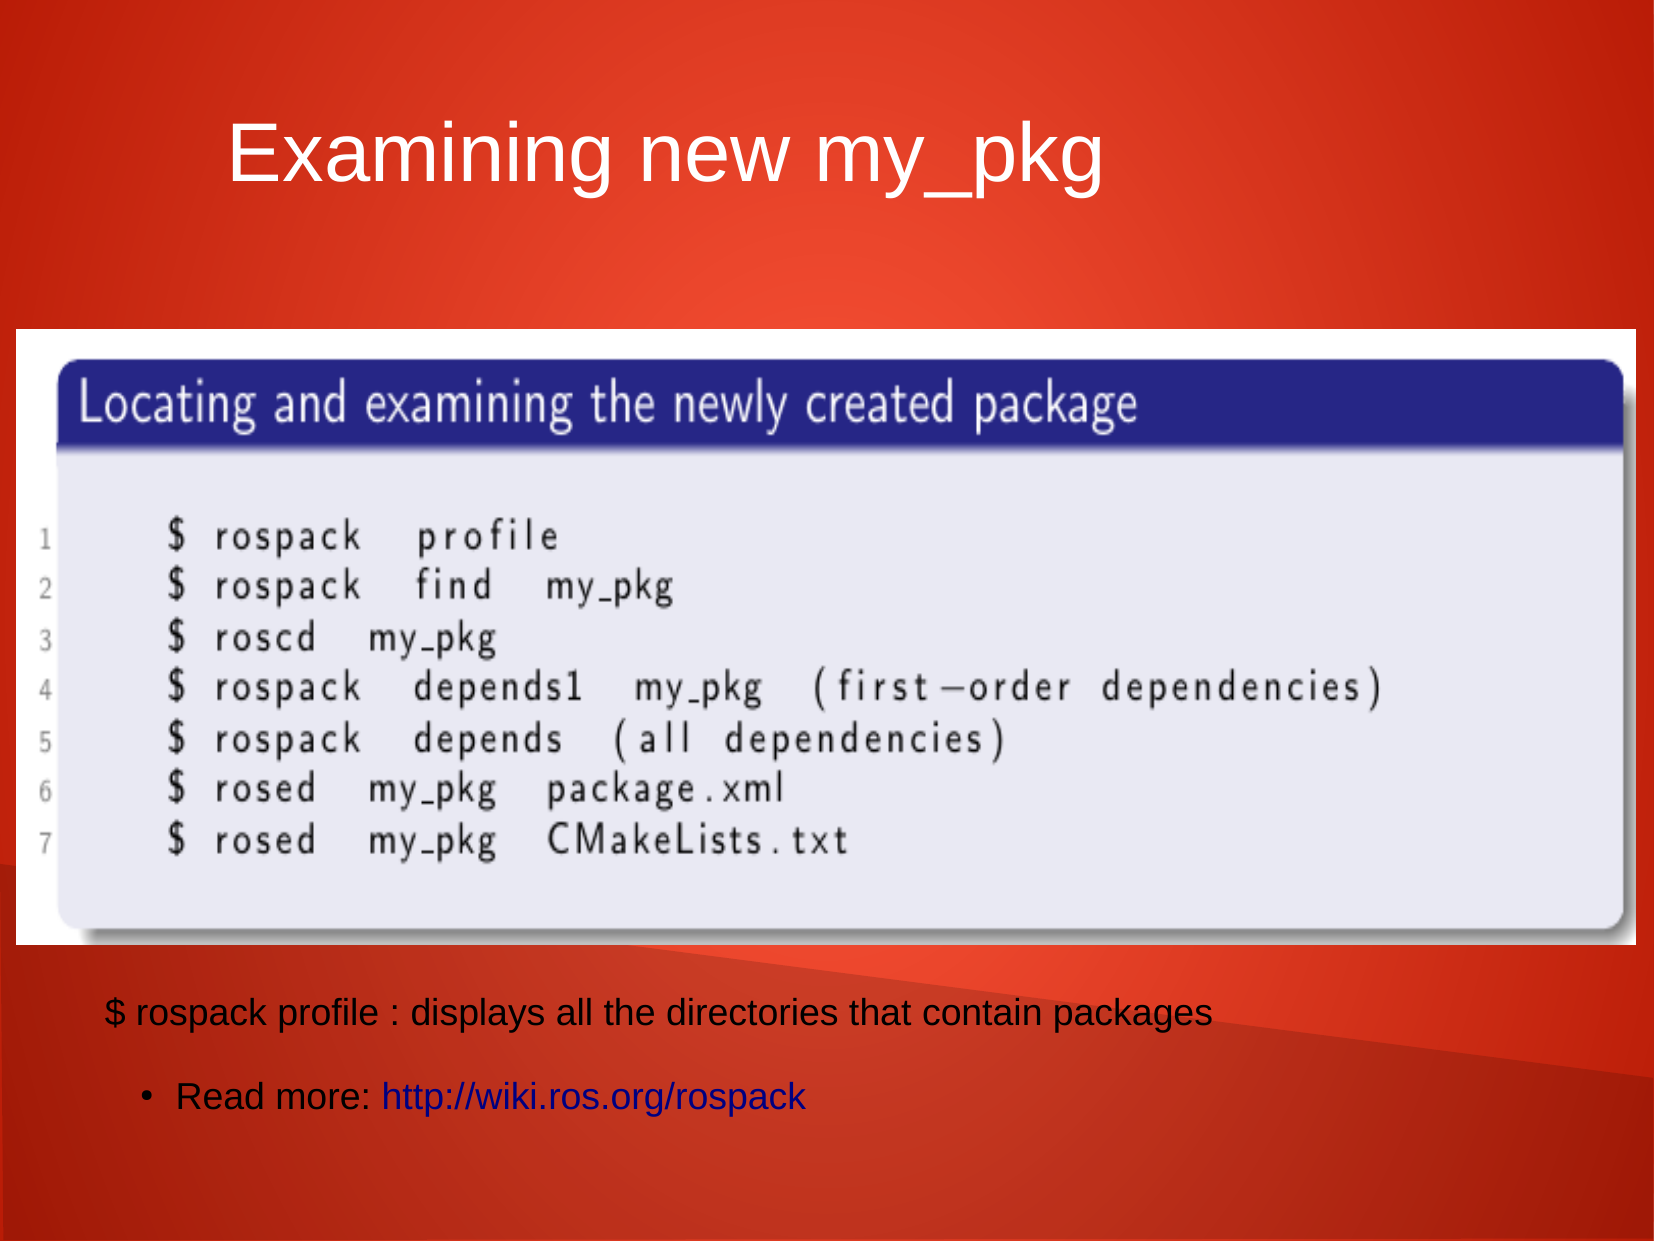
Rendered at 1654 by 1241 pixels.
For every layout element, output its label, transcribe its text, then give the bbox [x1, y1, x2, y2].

text_box $ rospack profile : displays all the directories that contain packages Read more: http://wiki.ros.org/rospack [90, 984, 1576, 1141]
picture [16, 329, 1636, 946]
title Examining new my_pkg [82, 49, 1250, 257]
